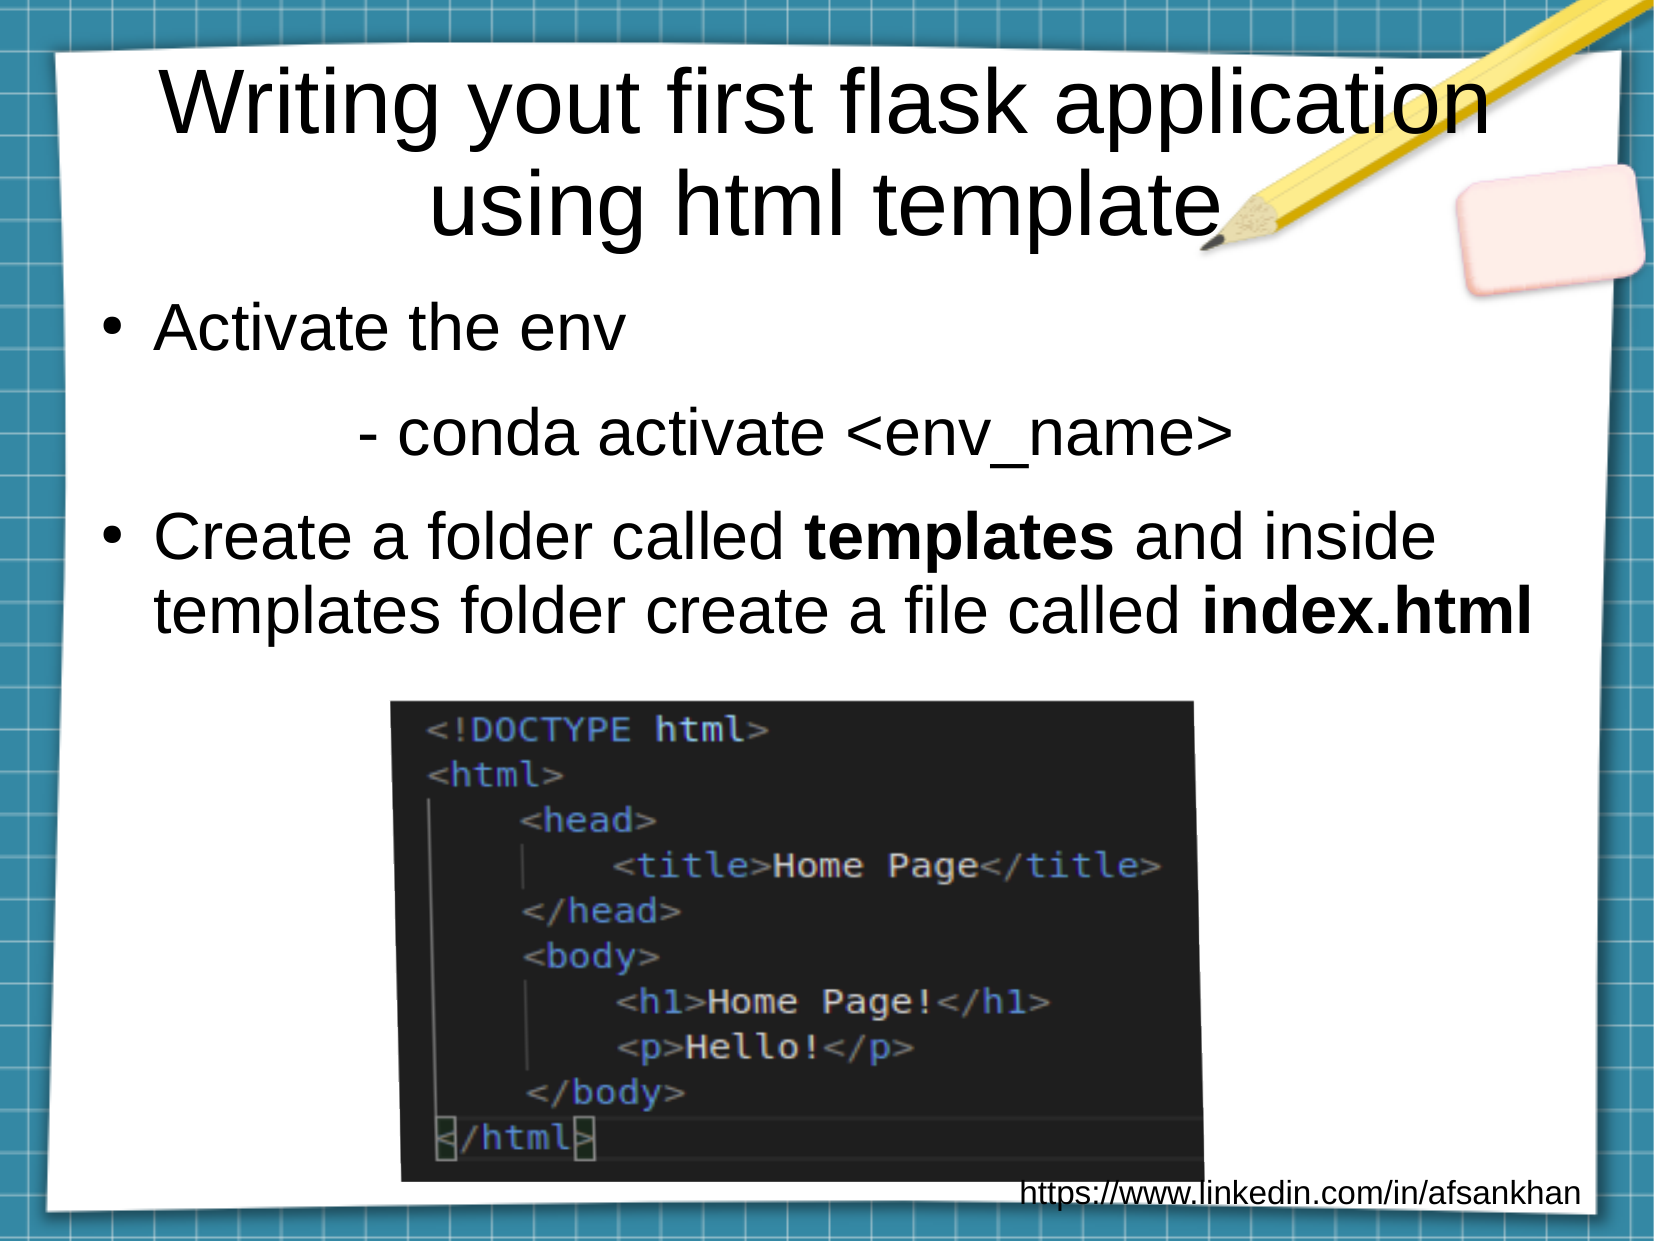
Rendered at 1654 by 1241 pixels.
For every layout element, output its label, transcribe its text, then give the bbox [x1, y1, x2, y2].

text_box https://www.linkedin.com/in/afsankhan [1004, 1167, 1598, 1220]
picture [0, 0, 1654, 1241]
title Writing yout first flask application using html template [82, 49, 1571, 257]
list Activate the env - conda activate <env_name> Create a folder called templates and inside templates folder create a file called index.html [82, 290, 1571, 1010]
